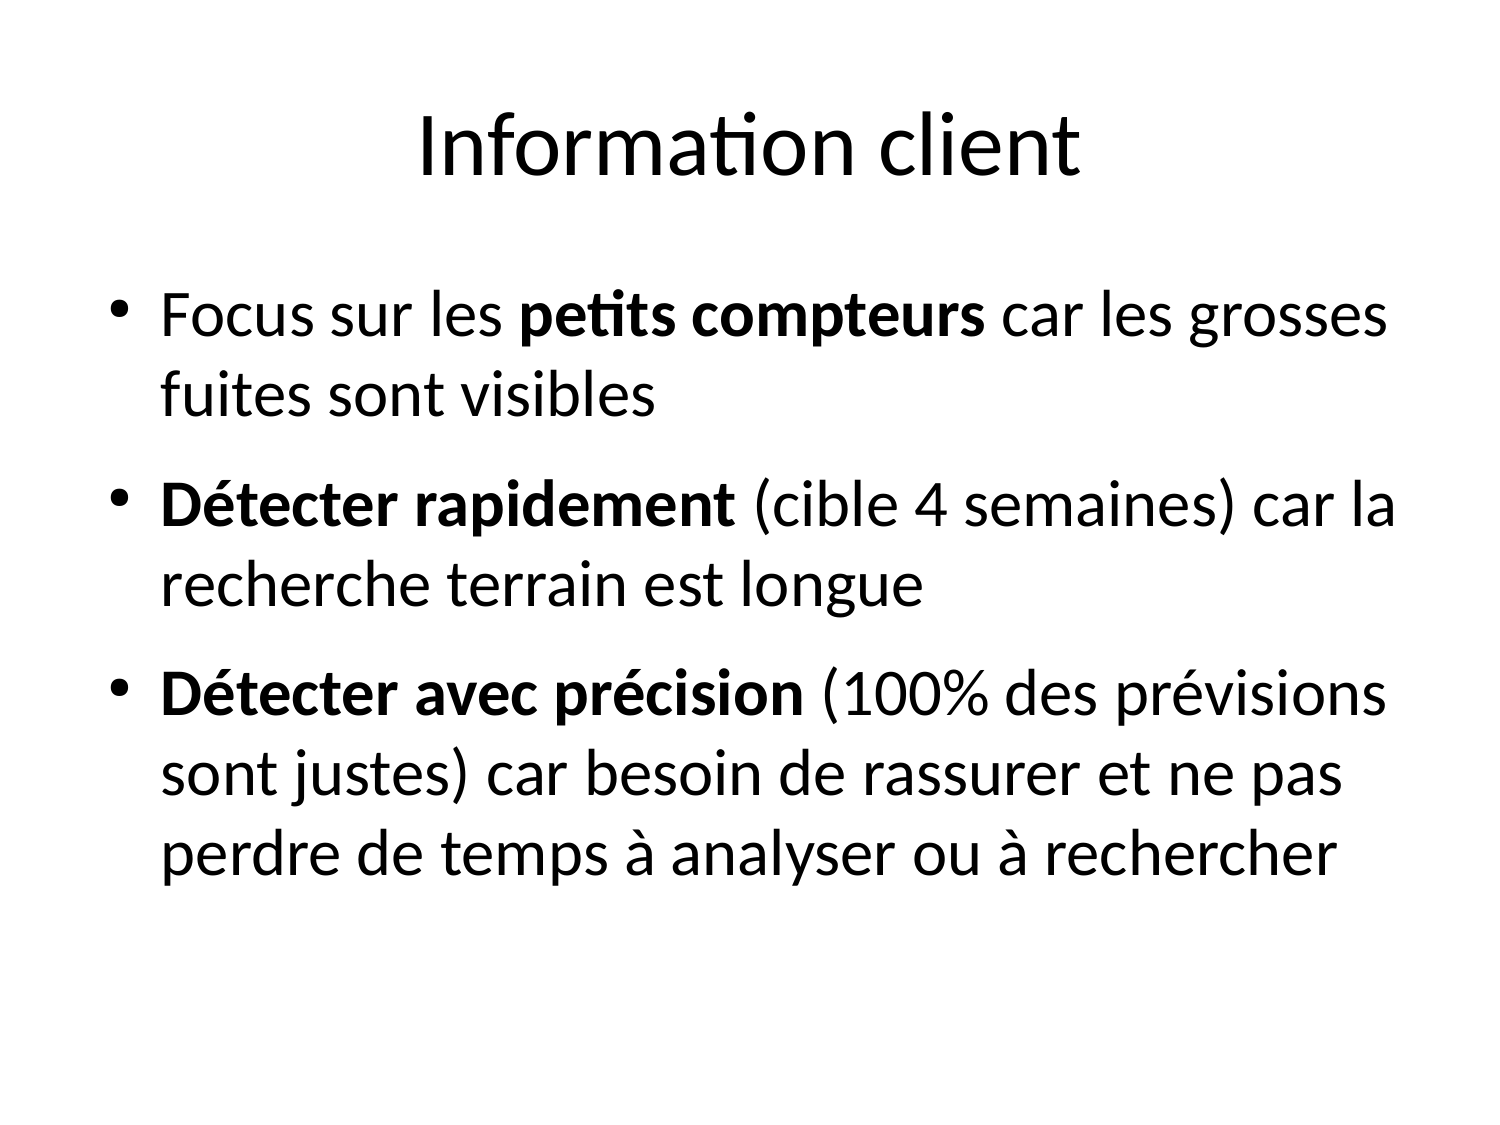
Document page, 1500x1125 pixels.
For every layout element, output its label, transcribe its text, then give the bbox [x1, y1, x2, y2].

list Focus sur les petits compteurs car les grosses fuites sont visibles Détecter rapidement (cible 4 semaines) car la recherche terrain est longue Détecter avec précision (100% des prévisions sont justes) car besoin de rassurer et ne pas perdre de temps à analyser ou à rechercher [75, 262, 1425, 1005]
title Information client [75, 45, 1425, 233]
